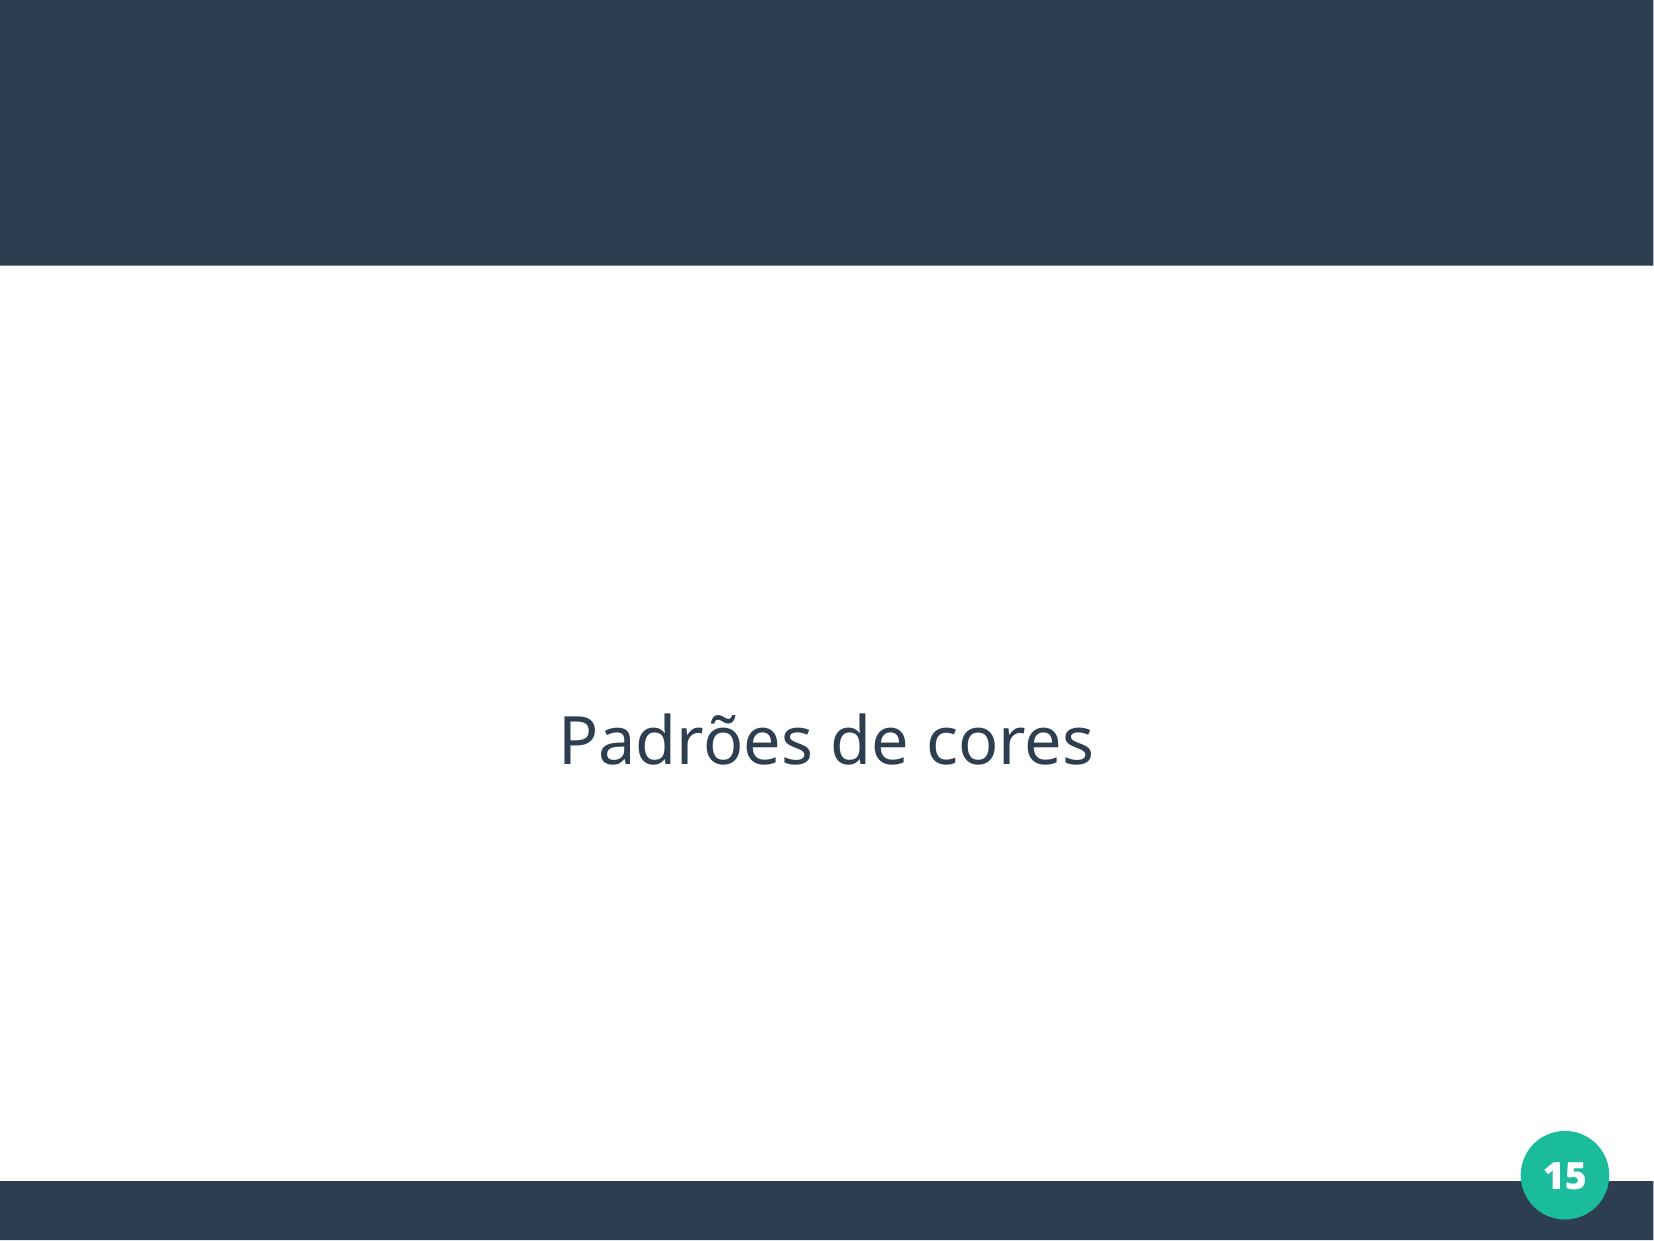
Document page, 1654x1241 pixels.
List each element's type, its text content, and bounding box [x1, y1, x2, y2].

subtitle Padrões de cores [59, 324, 1595, 1152]
